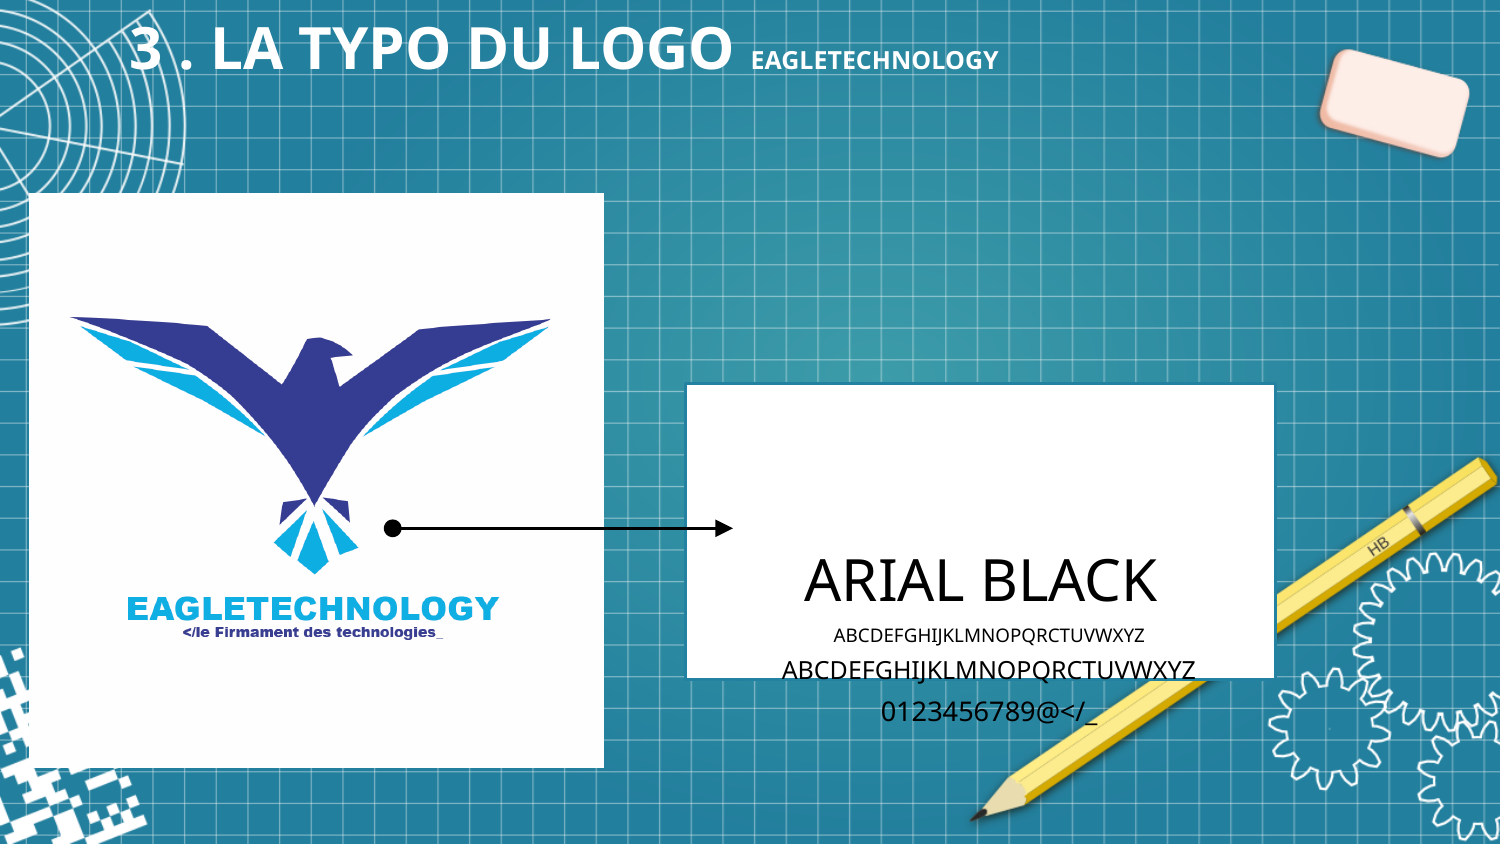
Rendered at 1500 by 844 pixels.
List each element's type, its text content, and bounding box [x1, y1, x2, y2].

title 3 . LA TYPO DU LOGO EAGLETECHNOLOGY [129, 17, 1241, 76]
picture [0, 0, 1500, 844]
text_box ARIAL BLACK ABCDEFGHIJKLMNOPQRCTUVWXYZ ABCDEFGHIJKLMNOPQRCTUVWXYZ 0123456789@</_ [685, 377, 1294, 718]
